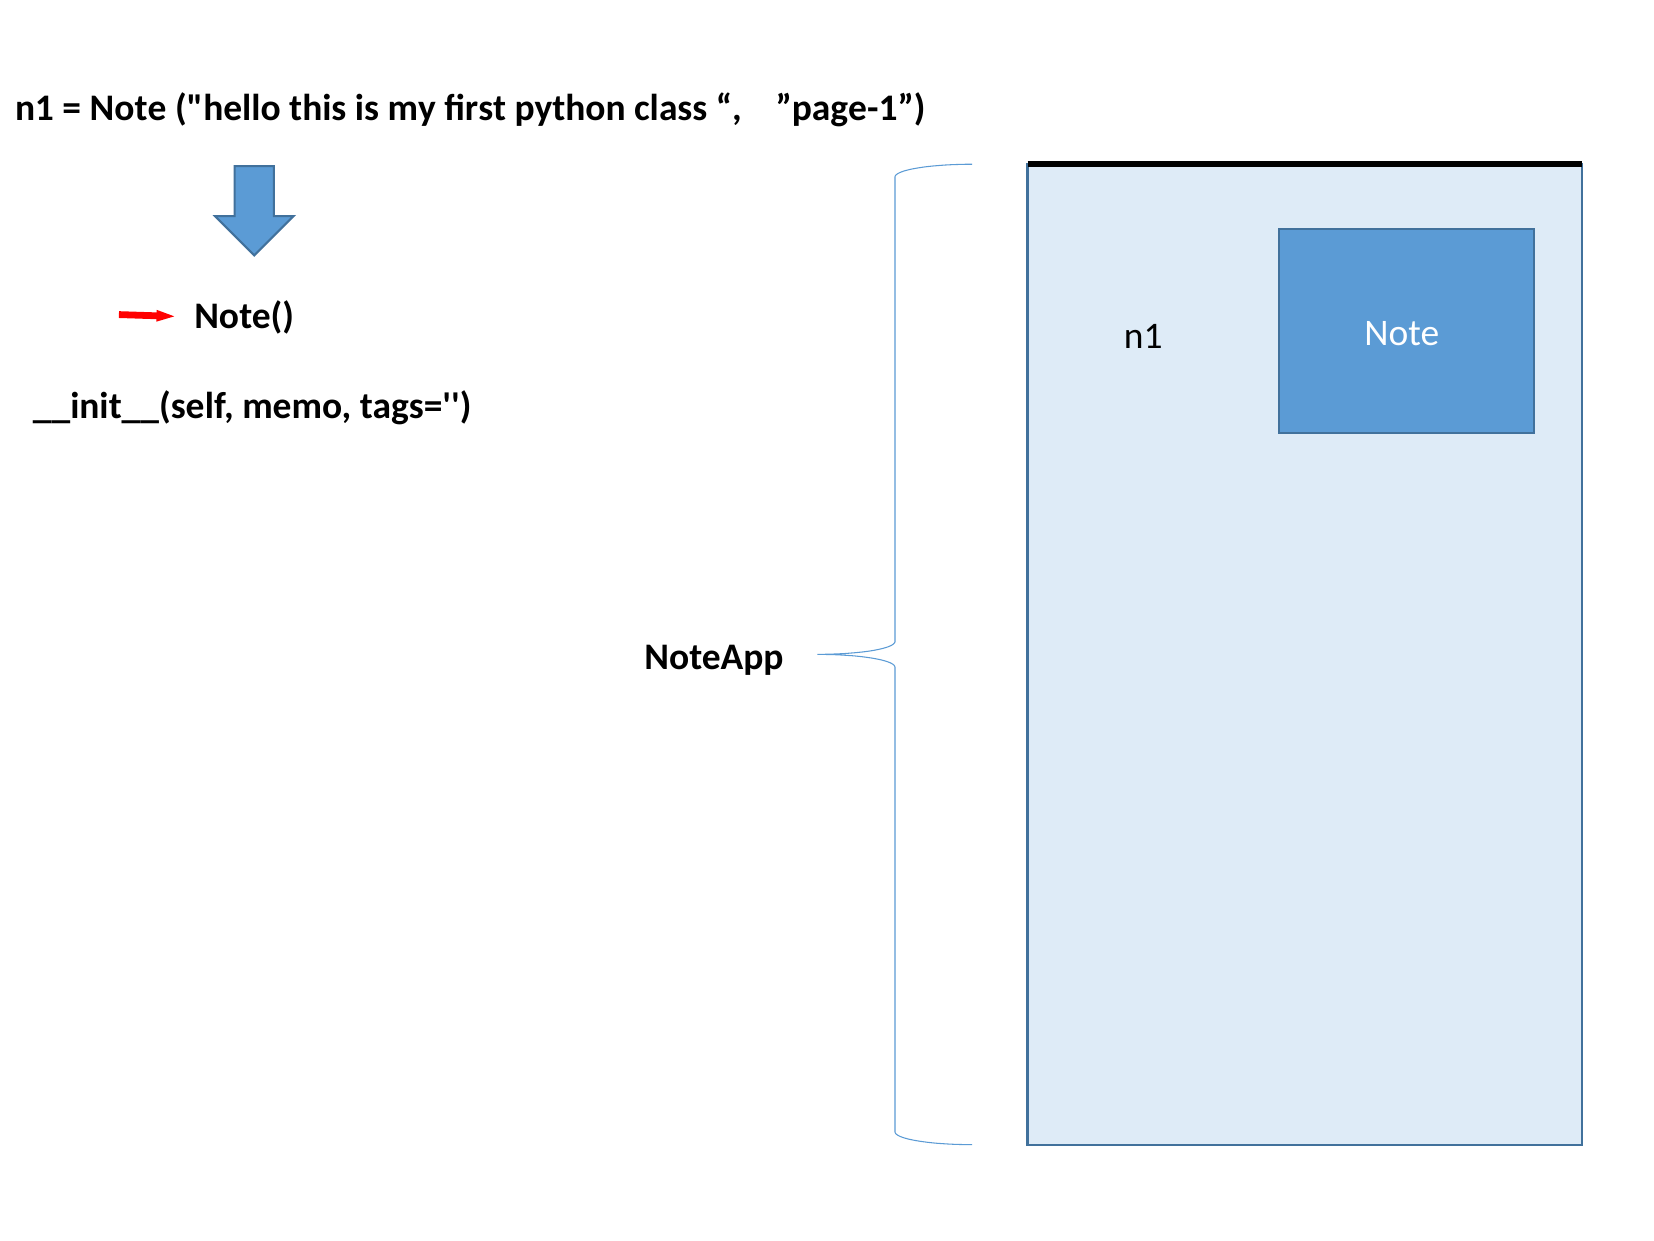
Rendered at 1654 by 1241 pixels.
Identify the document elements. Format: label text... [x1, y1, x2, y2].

text_box NoteApp [629, 624, 812, 685]
text_box [215, 166, 294, 256]
text_box Note [1279, 229, 1534, 433]
text_box [1028, 167, 1582, 1145]
text_box n1 [1108, 303, 1184, 365]
text_box n1 = Note ("hello this is my first python class “, ”page-1”) [0, 76, 972, 136]
text_box Note() __init__(self, memo, tags='') [18, 283, 488, 433]
